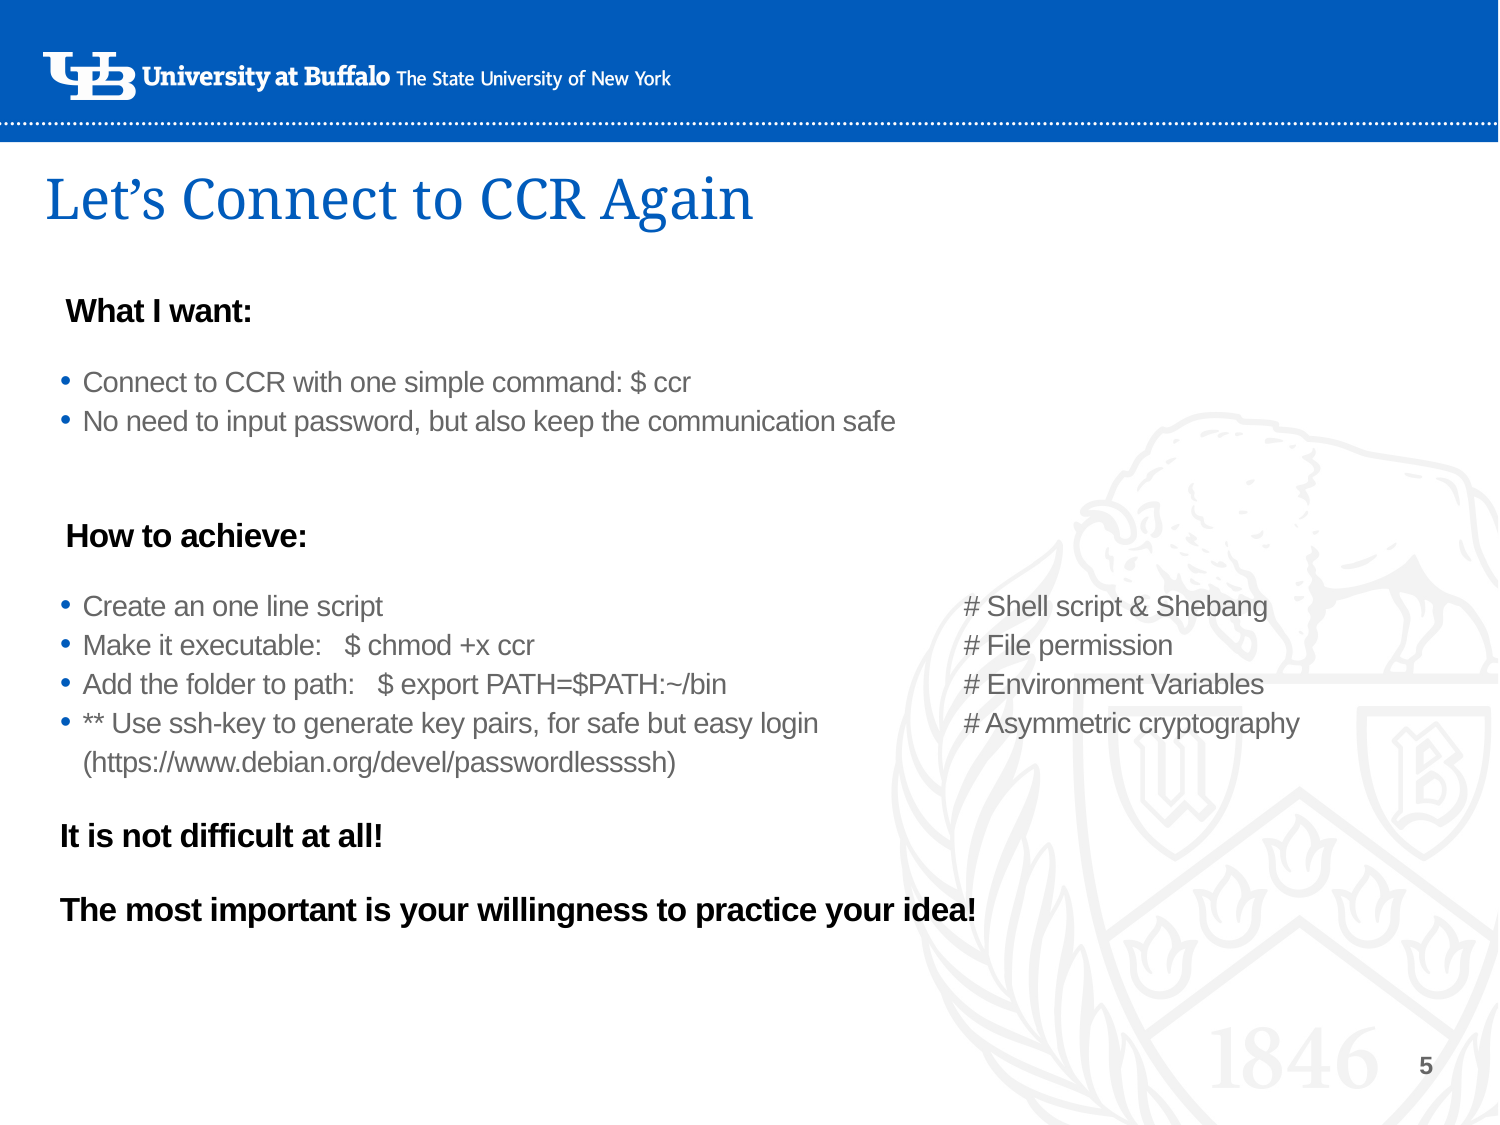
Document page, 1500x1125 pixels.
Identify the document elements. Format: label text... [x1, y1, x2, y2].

list Connect to CCR with one simple command: $ ccr No need to input password, but also keep the communication safe [30, 360, 976, 451]
text_box It is not difficult at all! The most important is your willingness to practice your idea! [45, 810, 1096, 973]
text_box What I want: [50, 285, 291, 345]
picture [0, 0, 1499, 1125]
title Let’s Connect to CCR Again [30, 159, 1387, 239]
list # Shell script & Shebang # File permission # Environment Variables # Asymmetric cryptography [911, 584, 1368, 781]
list Create an one line script Make it executable: $ chmod +x ccr Add the folder to path: $ export PATH=$PATH:~/bin ** Use ssh-key to generate key pairs, for safe but easy login (https://www.debian.org/devel/passwordlessssh) [30, 584, 856, 781]
text_box How to achieve: [50, 509, 391, 562]
